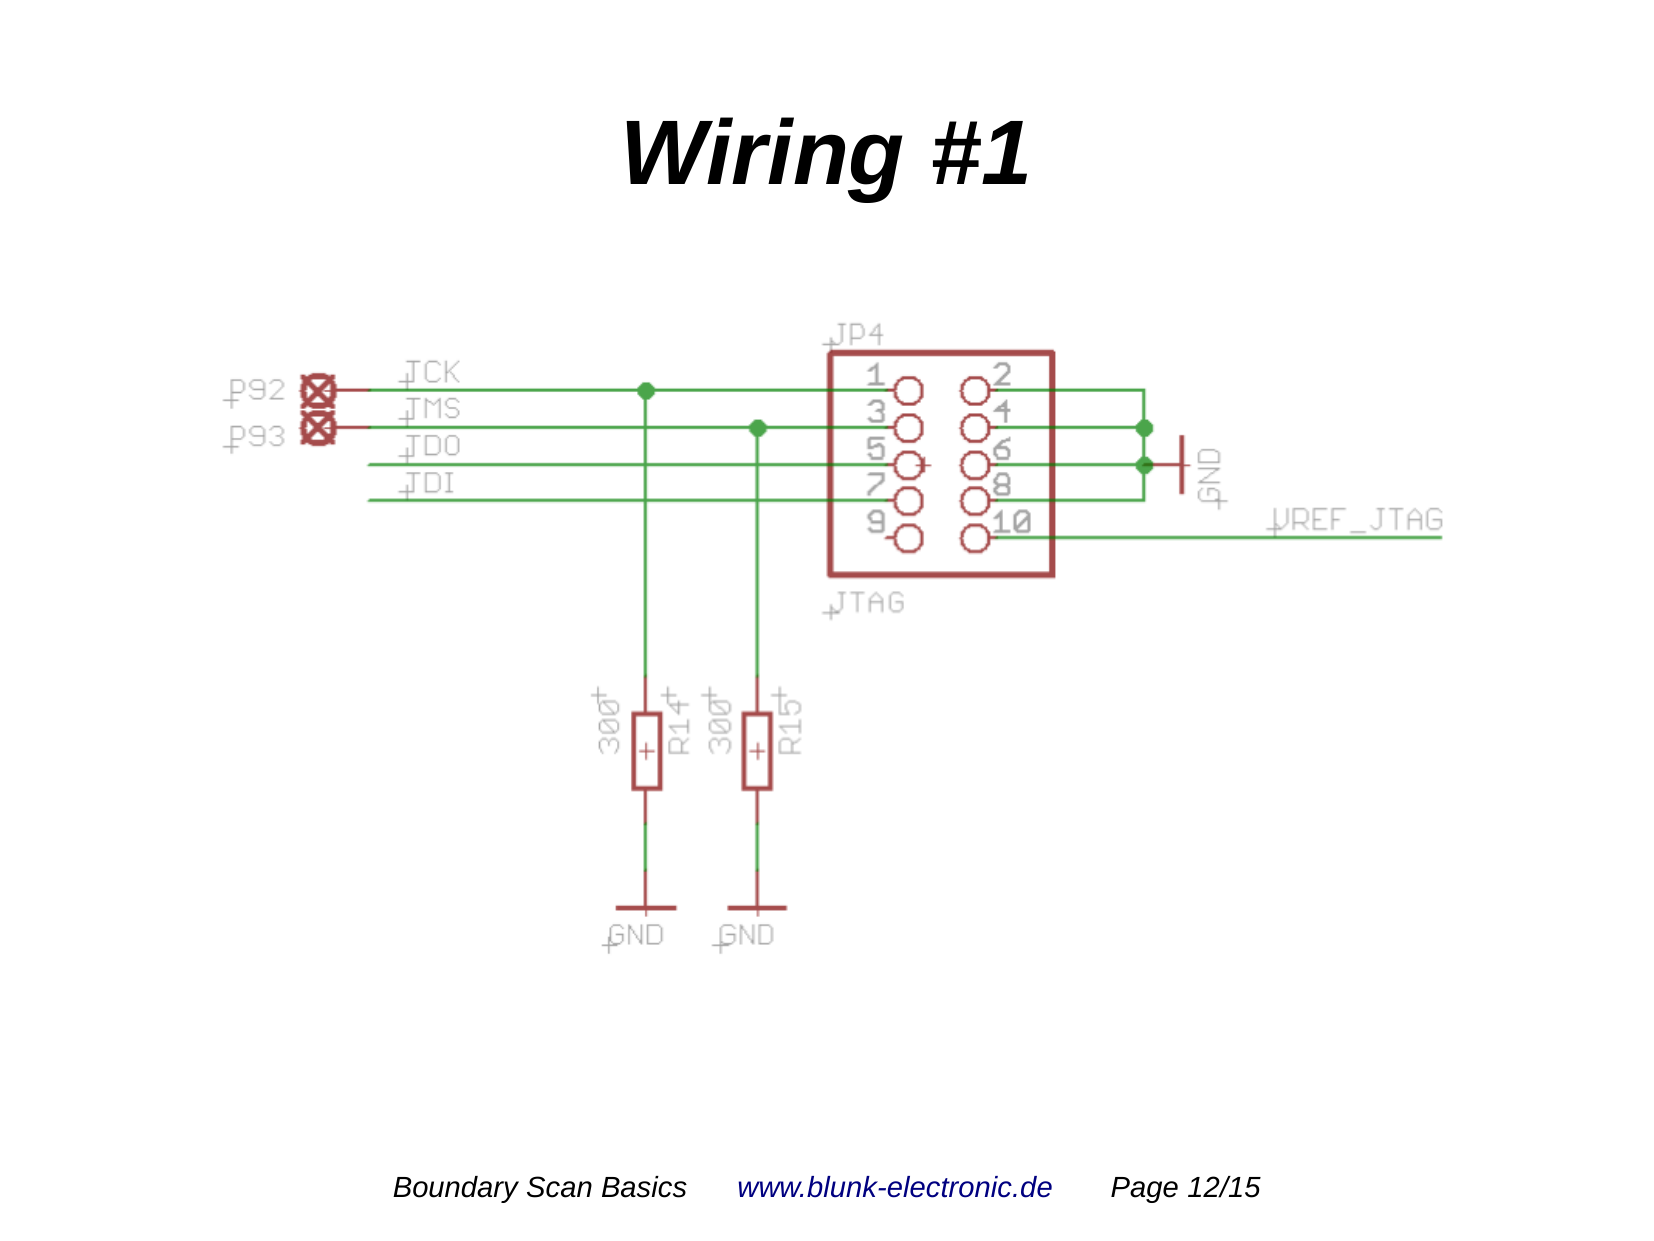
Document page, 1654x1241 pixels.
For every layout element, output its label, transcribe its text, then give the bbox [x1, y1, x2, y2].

picture [195, 279, 1472, 968]
text_box Boundary Scan Basics www.blunk-electronic.de Page <number>/15 [29, 1163, 1625, 1216]
title Wiring #1 [82, 49, 1571, 257]
